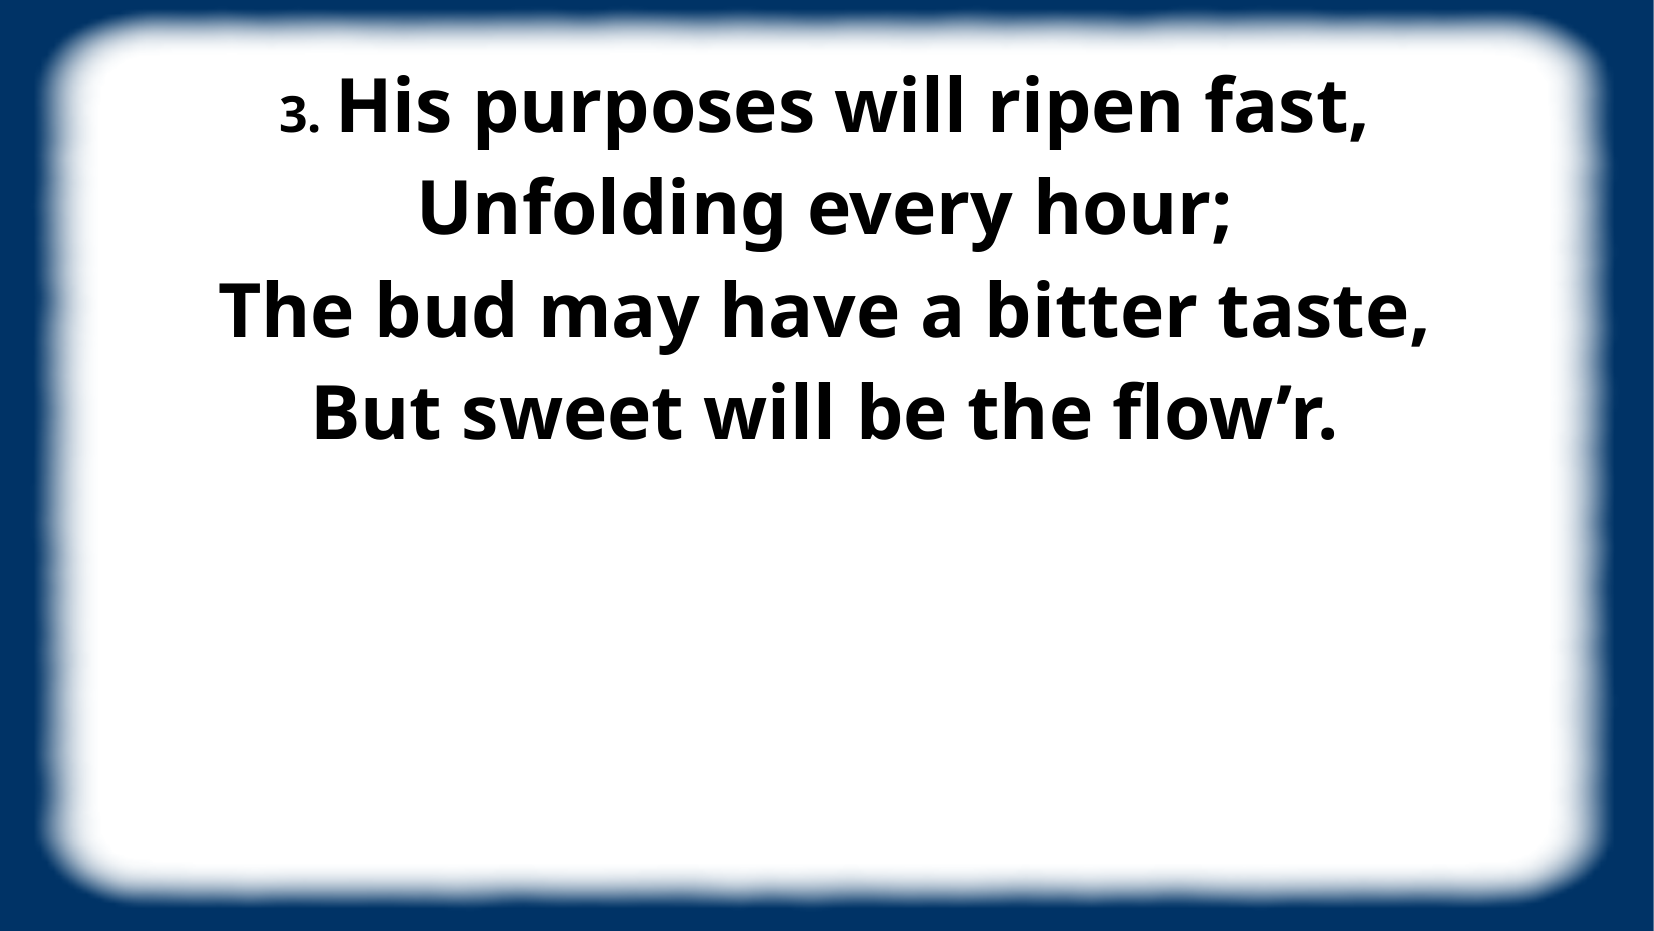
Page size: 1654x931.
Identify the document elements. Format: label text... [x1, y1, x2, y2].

picture [0, 0, 1654, 931]
text_box 3. His purposes will ripen fast, Unfolding every hour; The bud may have a bitter taste, But sweet will be the flow’r. [105, 45, 1546, 460]
